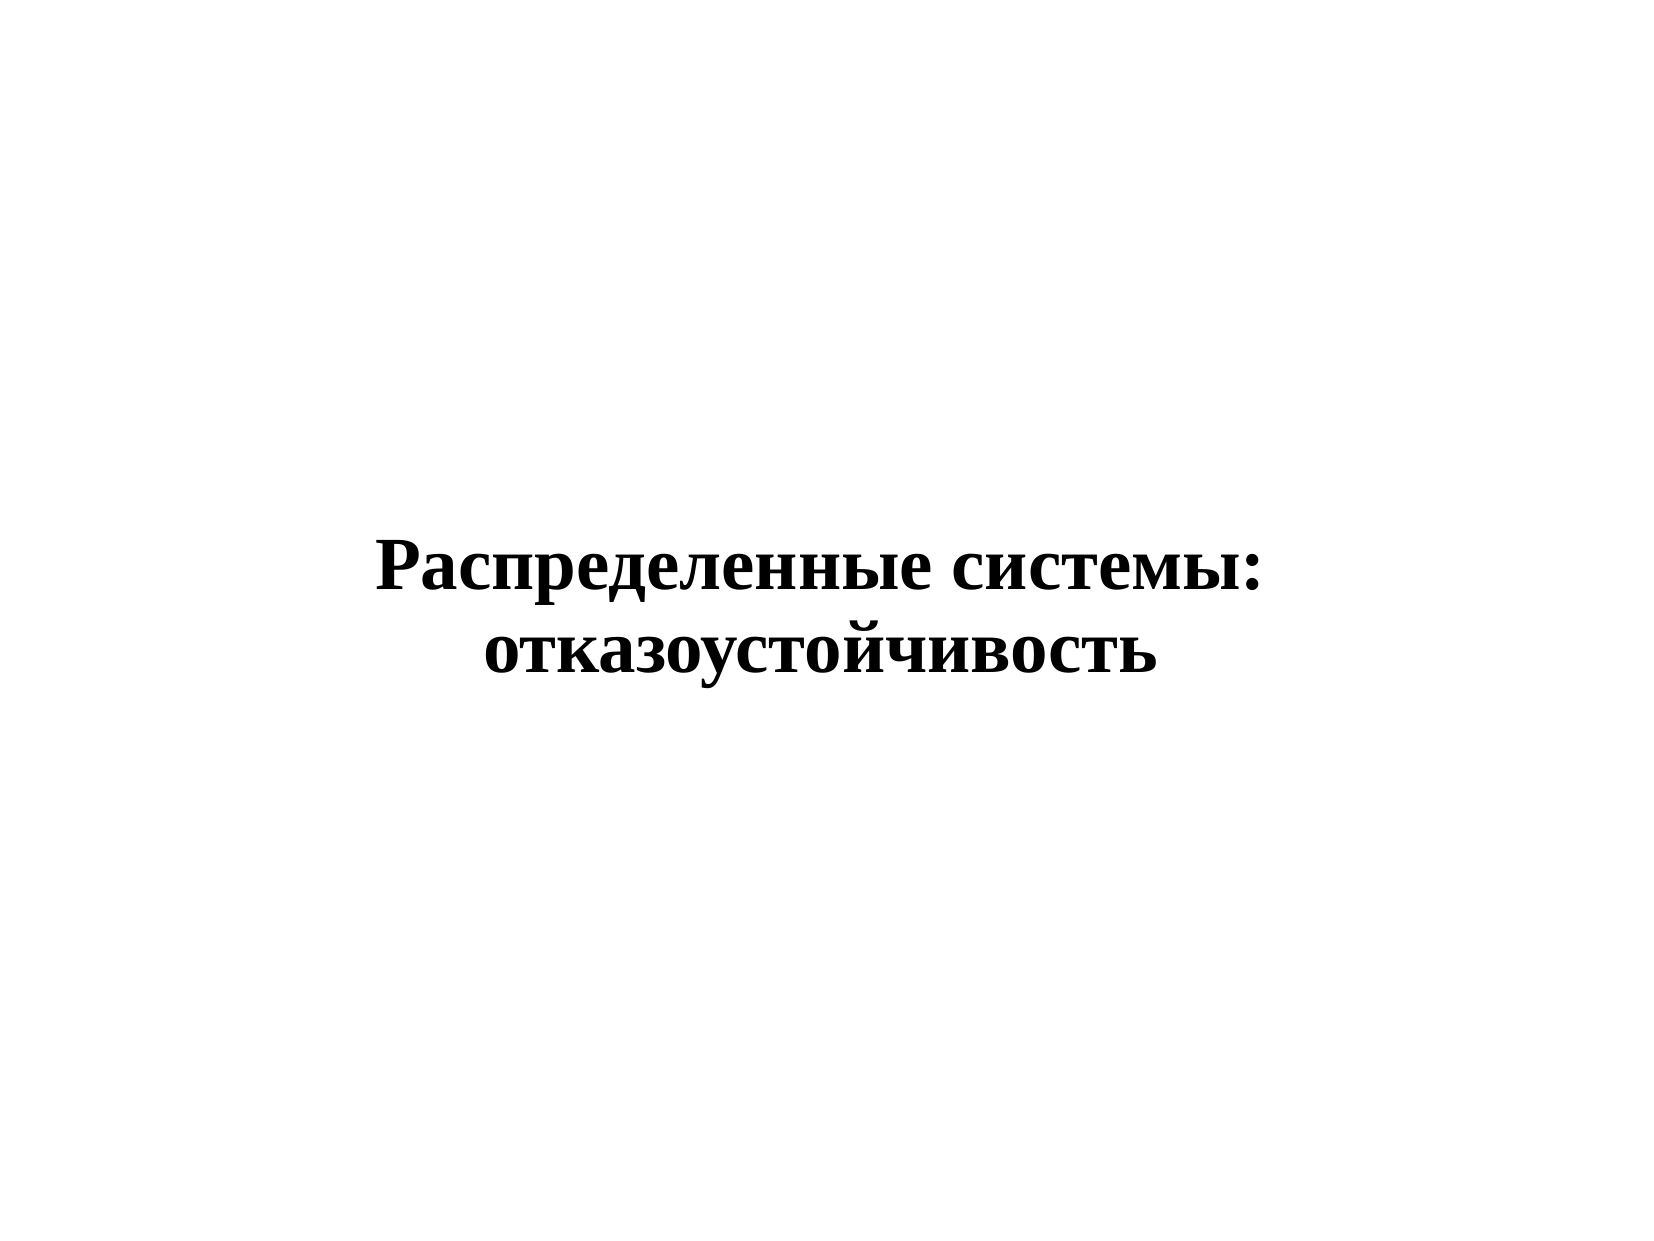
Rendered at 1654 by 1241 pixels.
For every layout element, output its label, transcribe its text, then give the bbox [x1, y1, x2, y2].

title Распределенные системы: отказоустойчивость [76, 501, 1565, 710]
